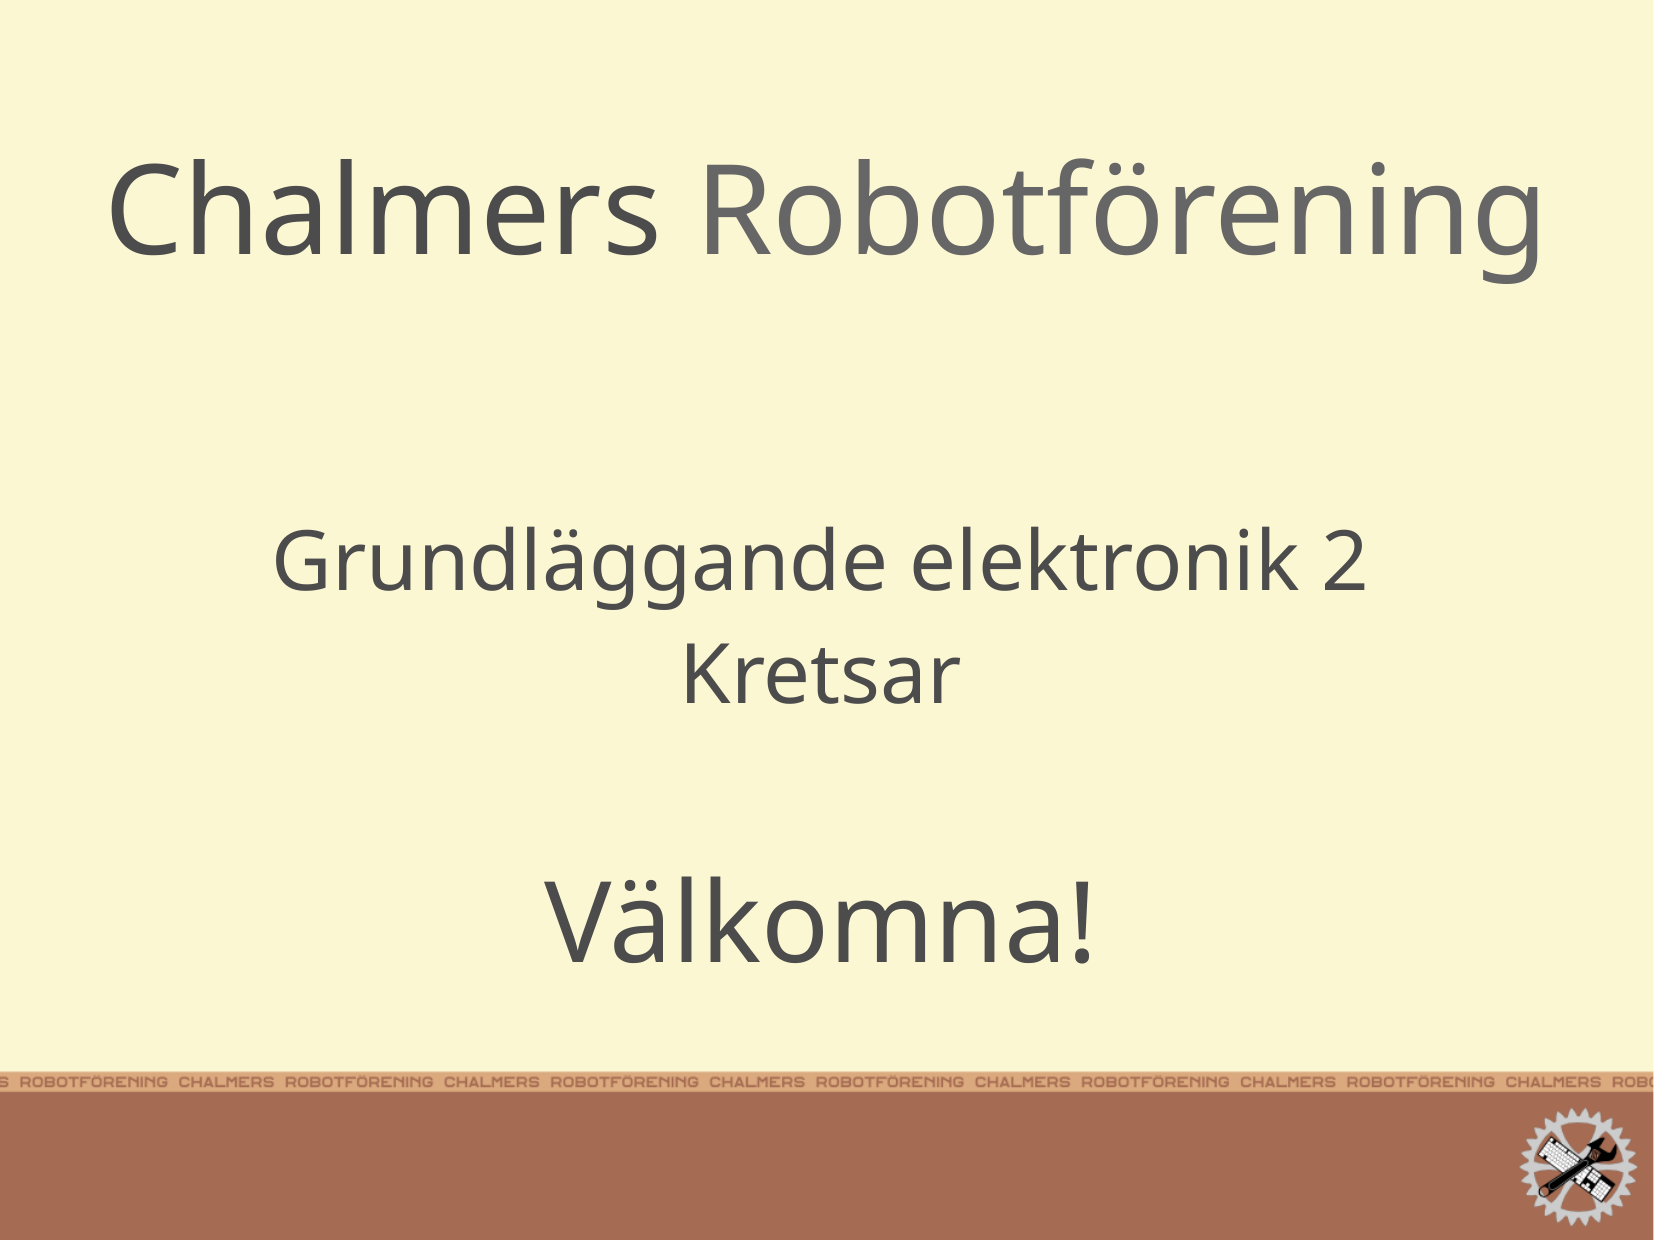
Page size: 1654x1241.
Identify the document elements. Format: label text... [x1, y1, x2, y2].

subtitle Grundläggande elektronik 2 Kretsar Välkomna! [76, 339, 1565, 1158]
title Chalmers Robotförening [82, 102, 1571, 310]
picture [0, 0, 1654, 1240]
